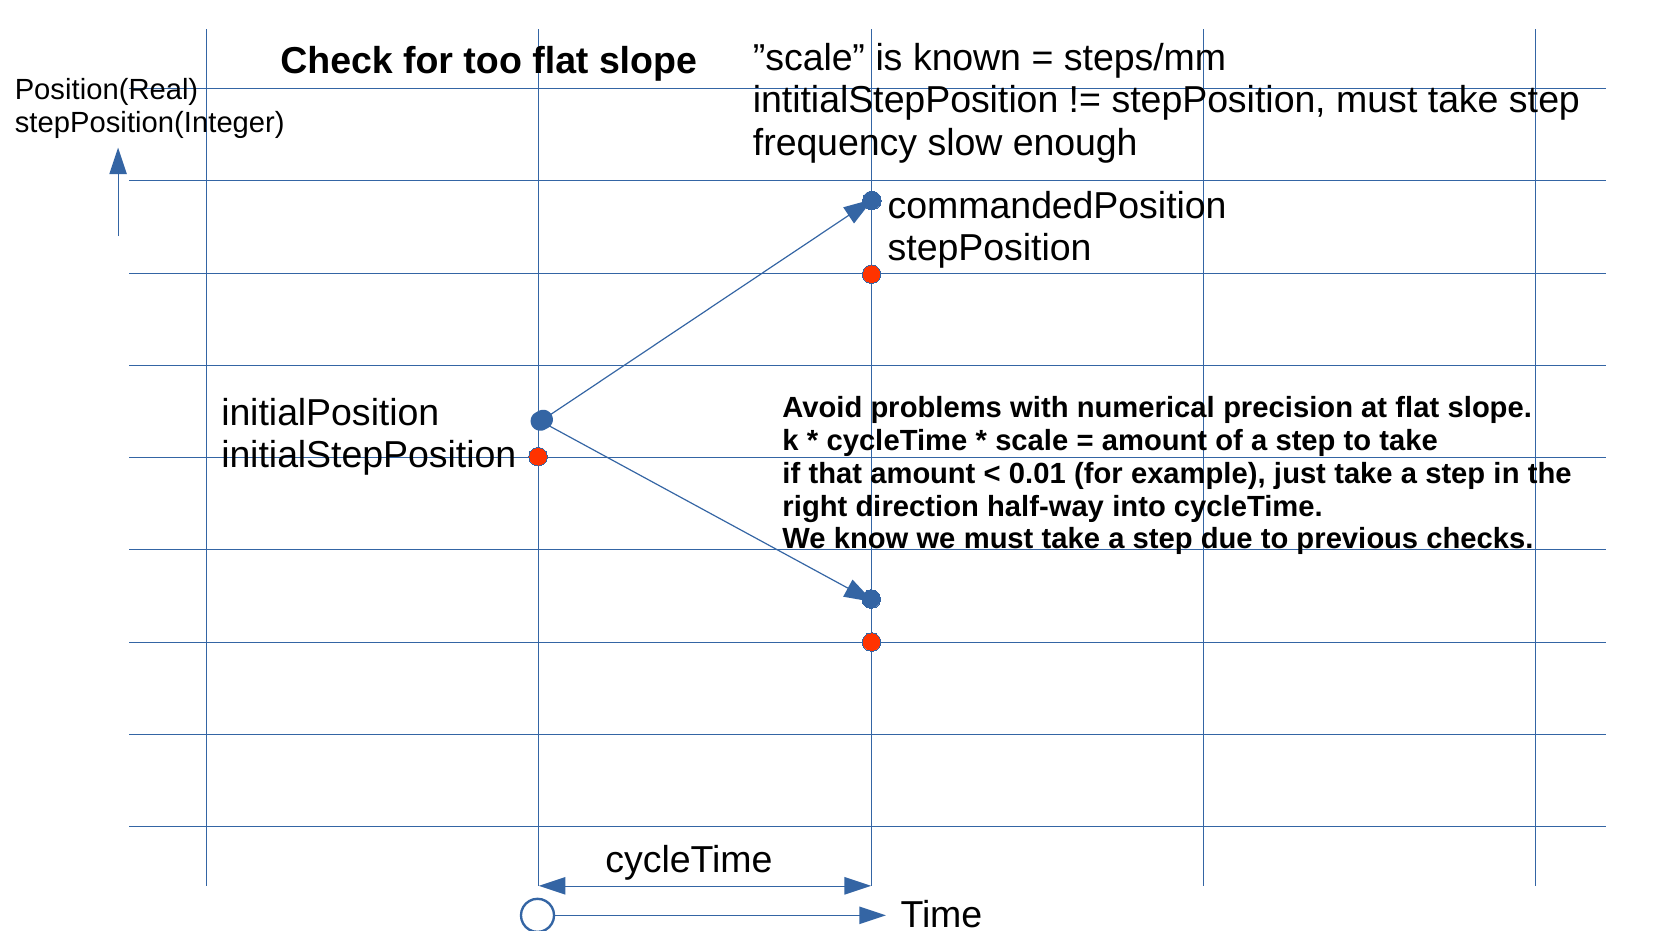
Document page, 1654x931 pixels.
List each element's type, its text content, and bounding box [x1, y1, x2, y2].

text_box Check for too flat slope [265, 31, 738, 131]
text_box commandedPosition stepPosition [872, 177, 1654, 318]
text_box [861, 589, 881, 609]
text_box Position(Real) stepPosition(Integer) [0, 65, 325, 207]
text_box ”scale” is known = steps/mm intitialStepPosition != stepPosition, must take step frequency slow enough [738, 29, 1654, 213]
text_box Avoid problems with numerical precision at flat slope. k * cycleTime * scale = amount of a step to take if that amount < 0.01 (for example), just take a step in the right direction half-way into cycleTime. We know we must take a step due to previous checks. [767, 383, 1654, 563]
text_box Time [885, 885, 1004, 931]
text_box [862, 264, 872, 284]
text_box cycleTime [590, 831, 827, 886]
text_box [862, 632, 881, 652]
text_box initialPosition initialStepPosition [206, 383, 591, 525]
